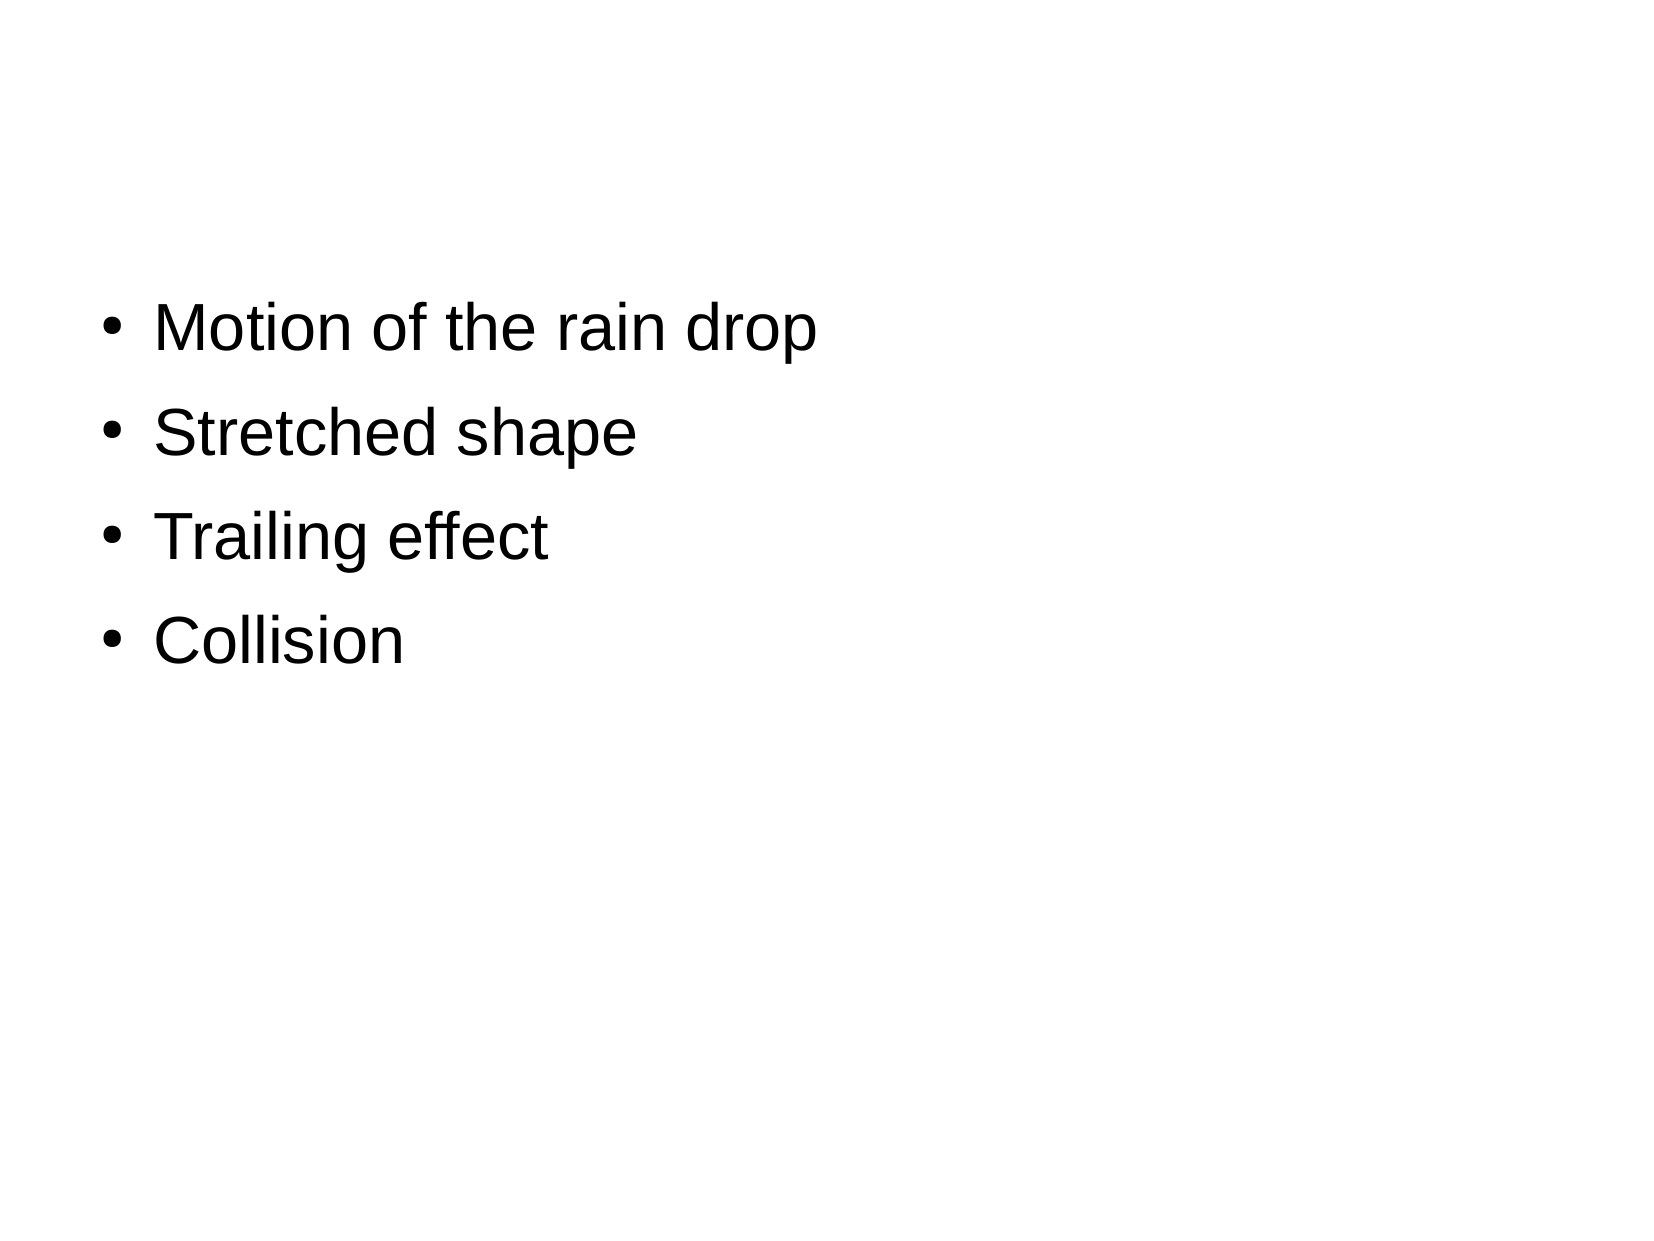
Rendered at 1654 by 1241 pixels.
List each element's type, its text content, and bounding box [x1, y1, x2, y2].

list Motion of the rain drop Stretched shape Trailing effect Collision [82, 290, 1571, 1010]
